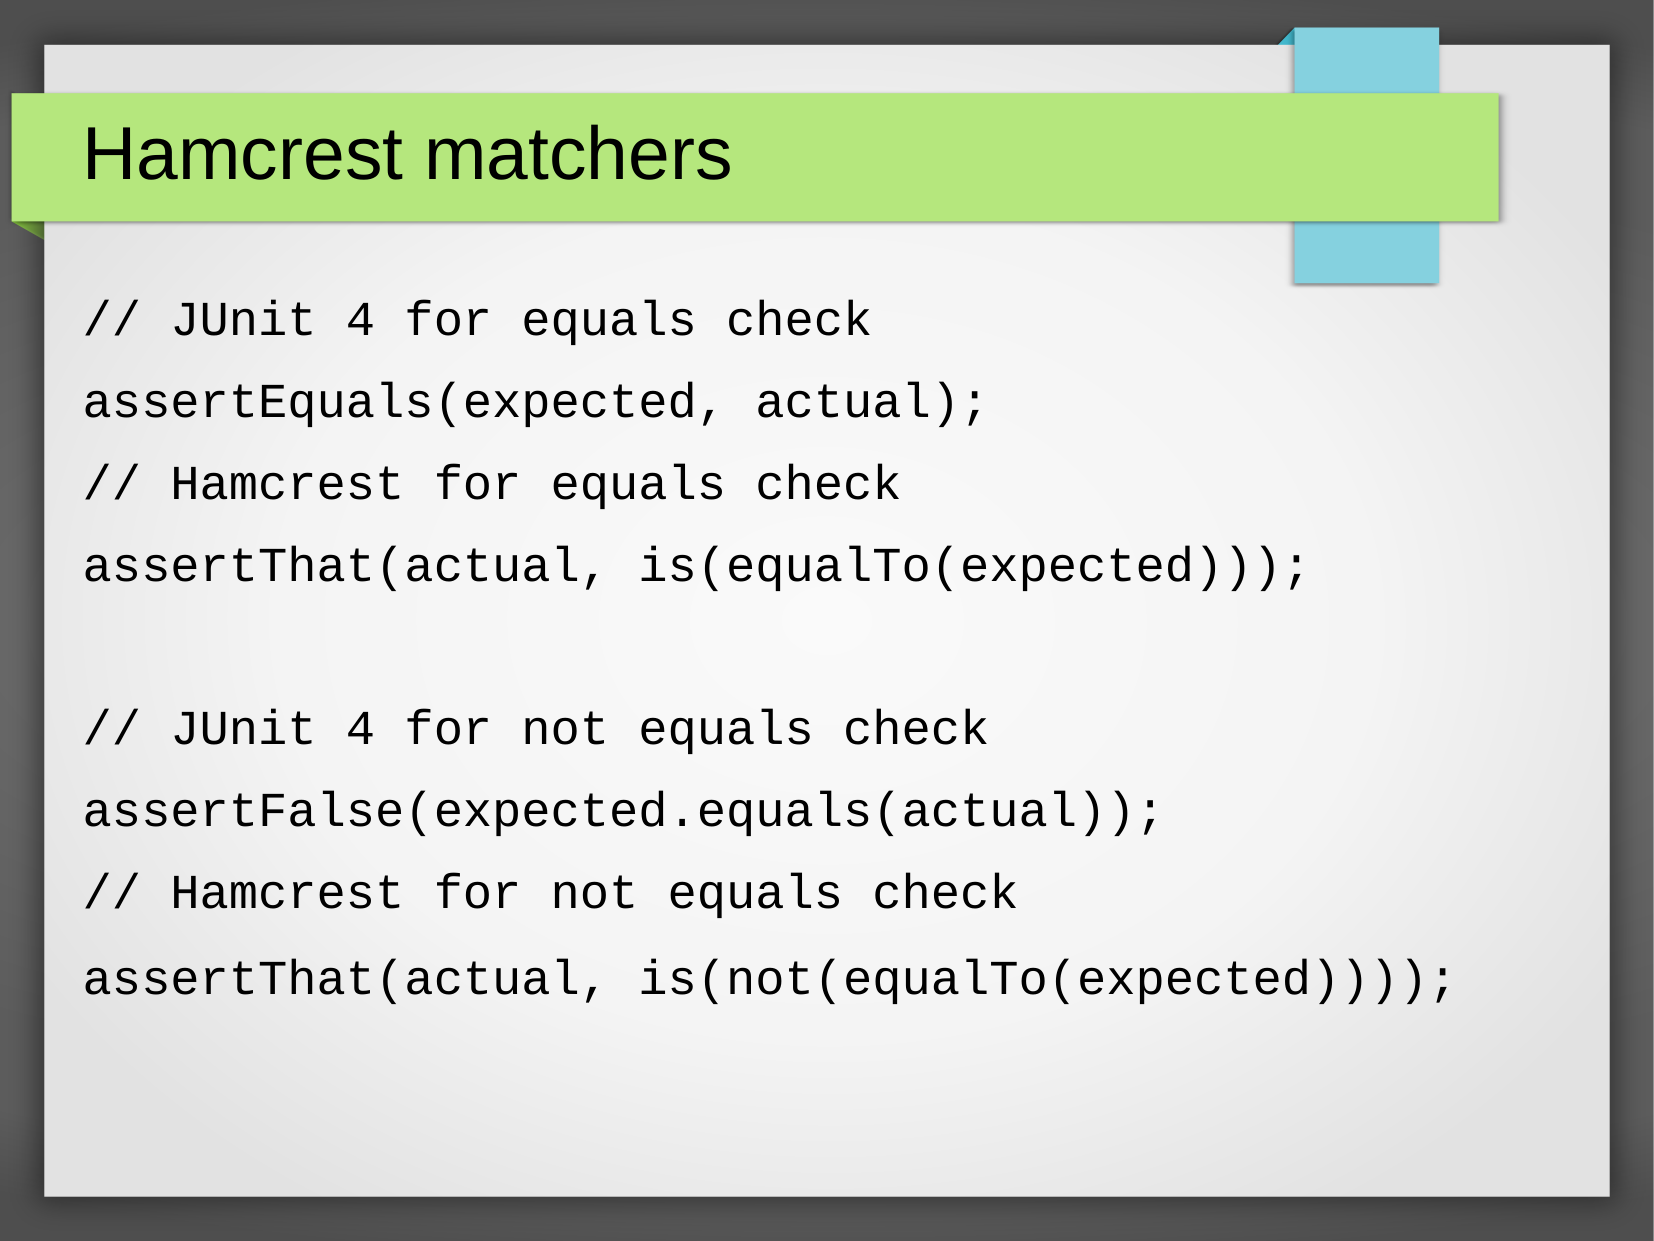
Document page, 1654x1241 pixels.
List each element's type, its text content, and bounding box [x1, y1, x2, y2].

list // JUnit 4 for equals check assertEquals(expected, actual); // Hamcrest for equals check assertThat(actual, is(equalTo(expected))); // JUnit 4 for not equals check assertFalse(expected.equals(actual)); // Hamcrest for not equals check assertThat(actual, is(not(equalTo(expected)))); [82, 295, 1571, 1015]
title Hamcrest matchers [82, 94, 1264, 213]
picture [0, 0, 1654, 1241]
